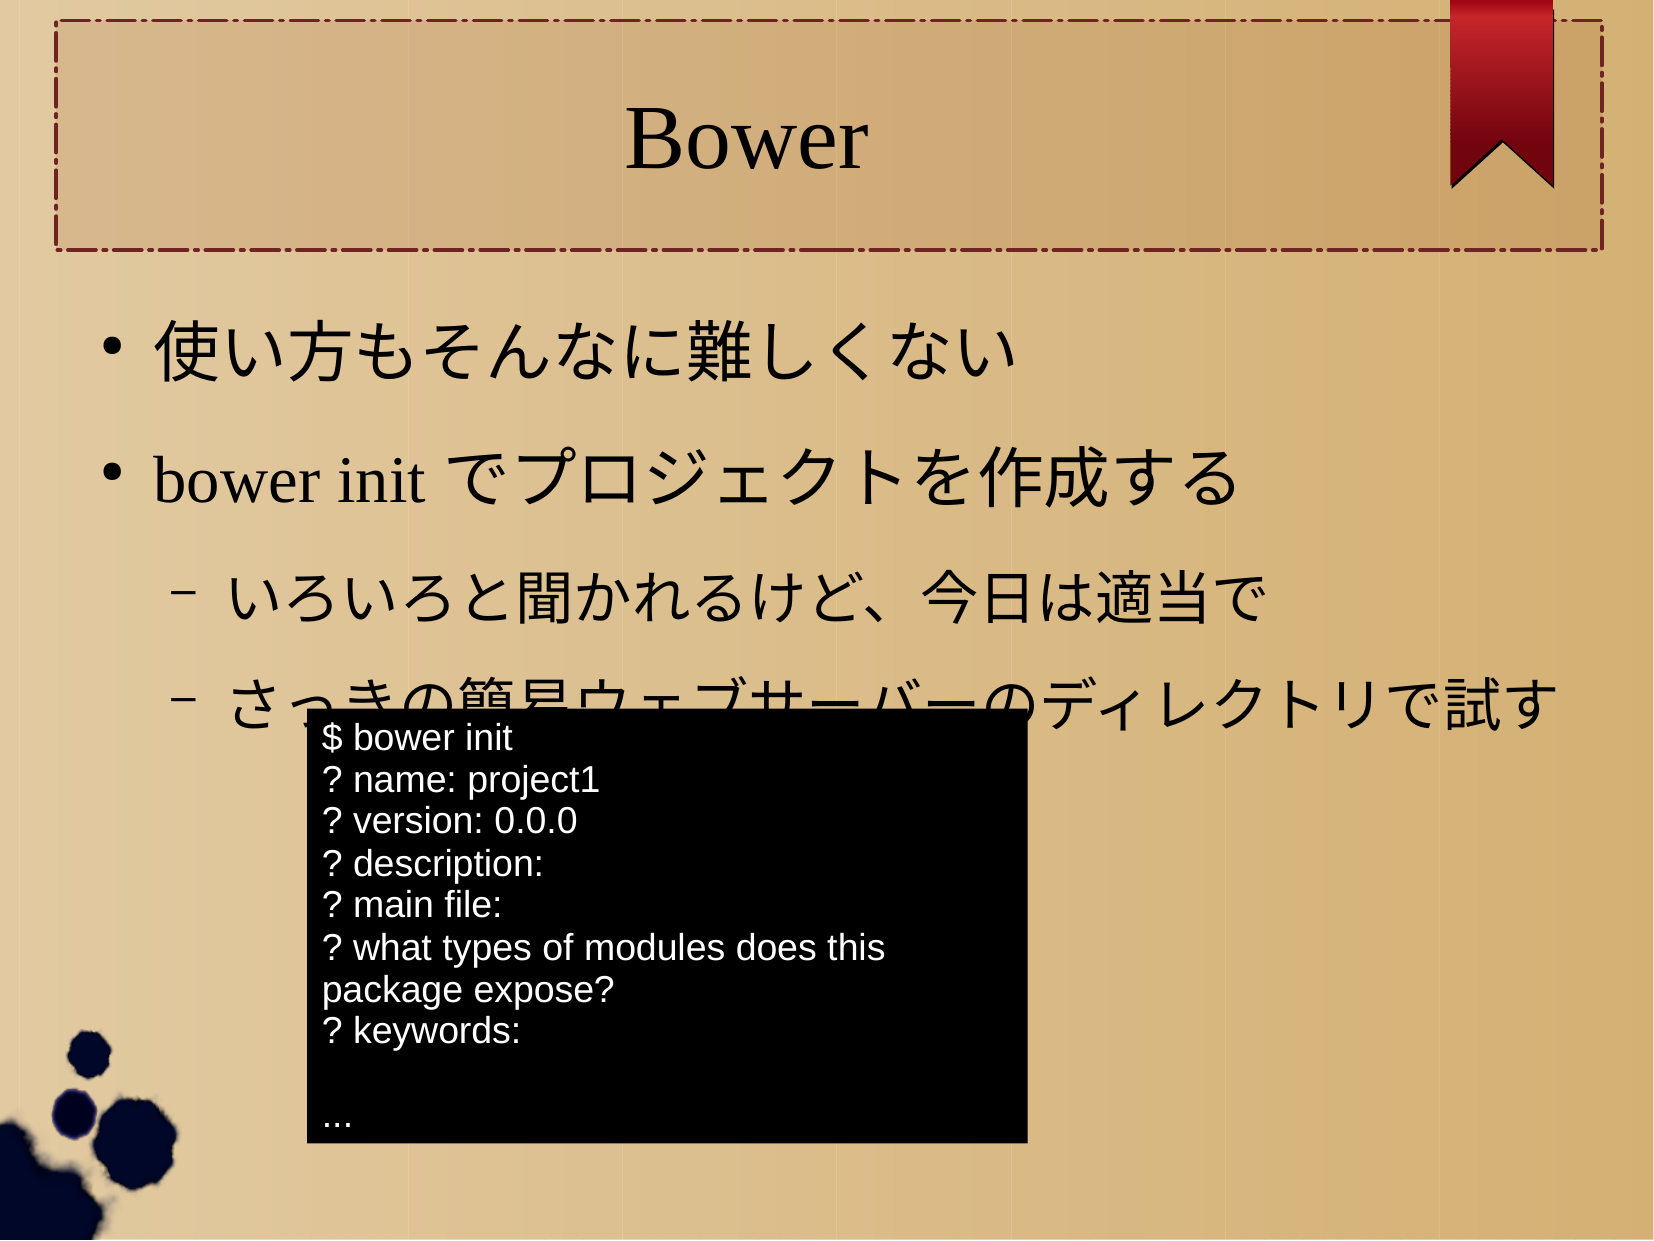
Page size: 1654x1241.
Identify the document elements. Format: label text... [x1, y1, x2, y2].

title Bower [82, 47, 1412, 229]
text_box $ bower init ? name: project1 ? version: 0.0.0 ? description: ? main file: ? what types of modules does this package expose? ? keywords: ... [307, 708, 1028, 1140]
list 使い方もそんなに難しくない bower init でプロジェクトを作成する いろいろと聞かれるけど、今日は適当で さっきの簡易ウェブサーバーのディレクトリで試す [82, 299, 1571, 1019]
